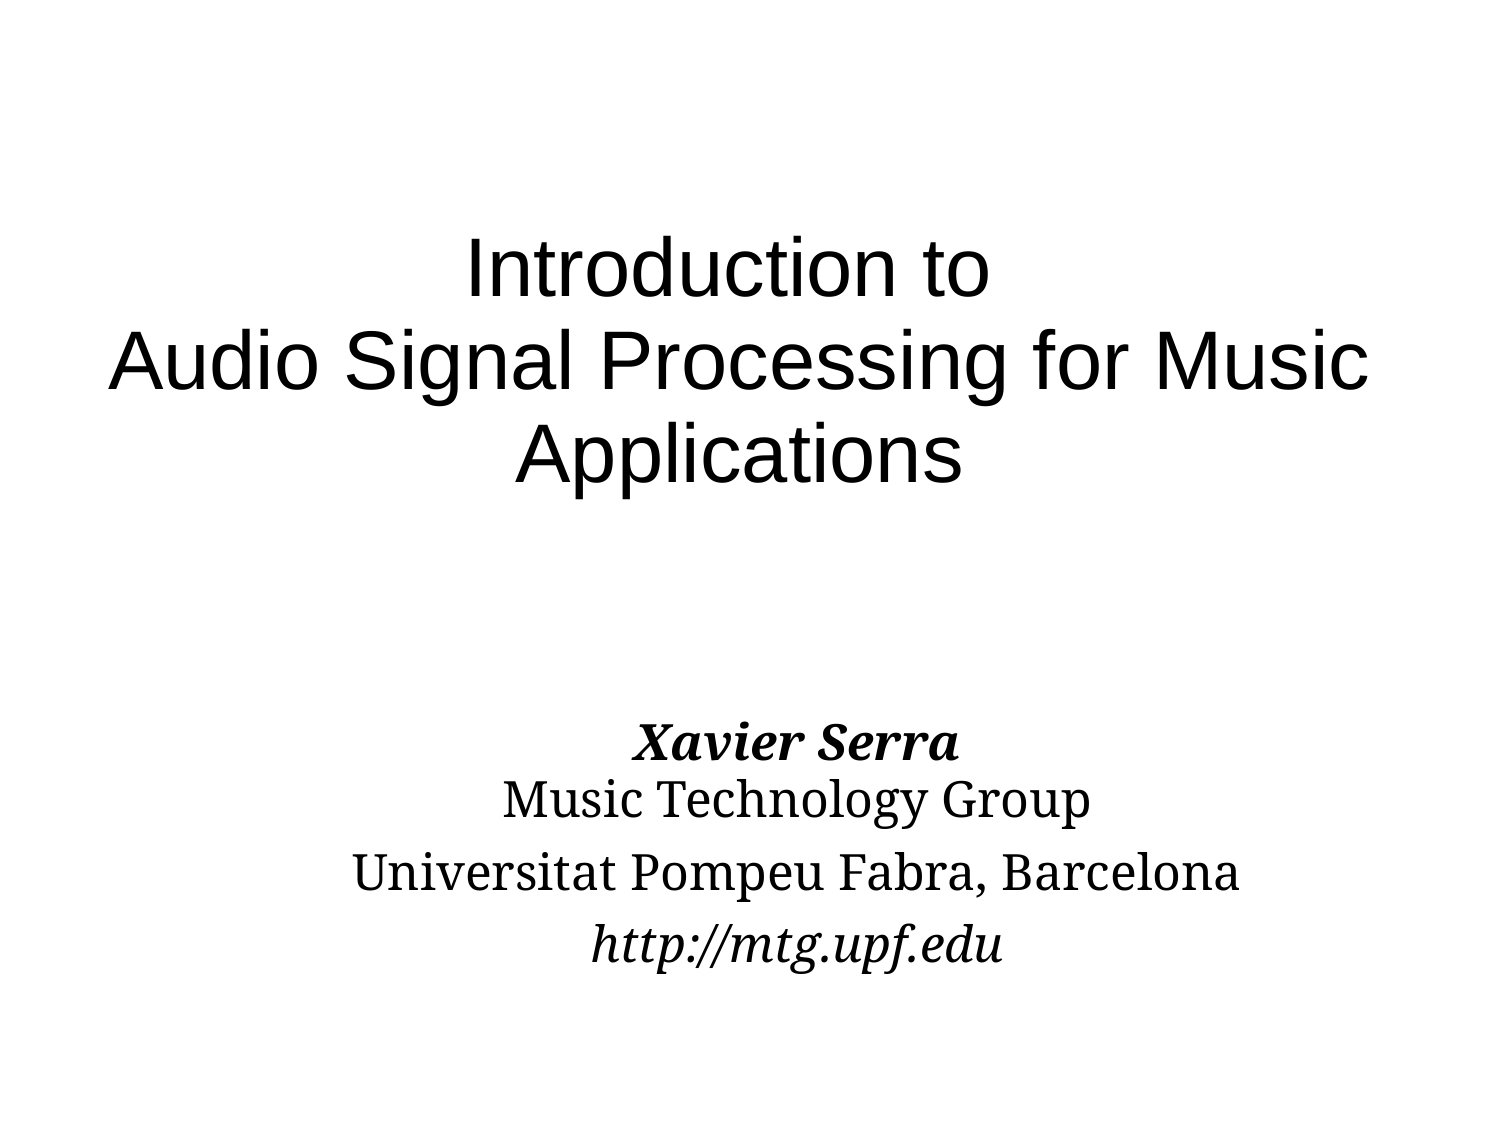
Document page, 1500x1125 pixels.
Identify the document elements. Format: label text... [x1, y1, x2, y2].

title Introduction to Audio Signal Processing for Music Applications [75, 221, 1406, 500]
text_box Xavier Serra Music Technology Group Universitat Pompeu Fabra, Barcelona http://mtg.upf.edu [337, 707, 1250, 1038]
